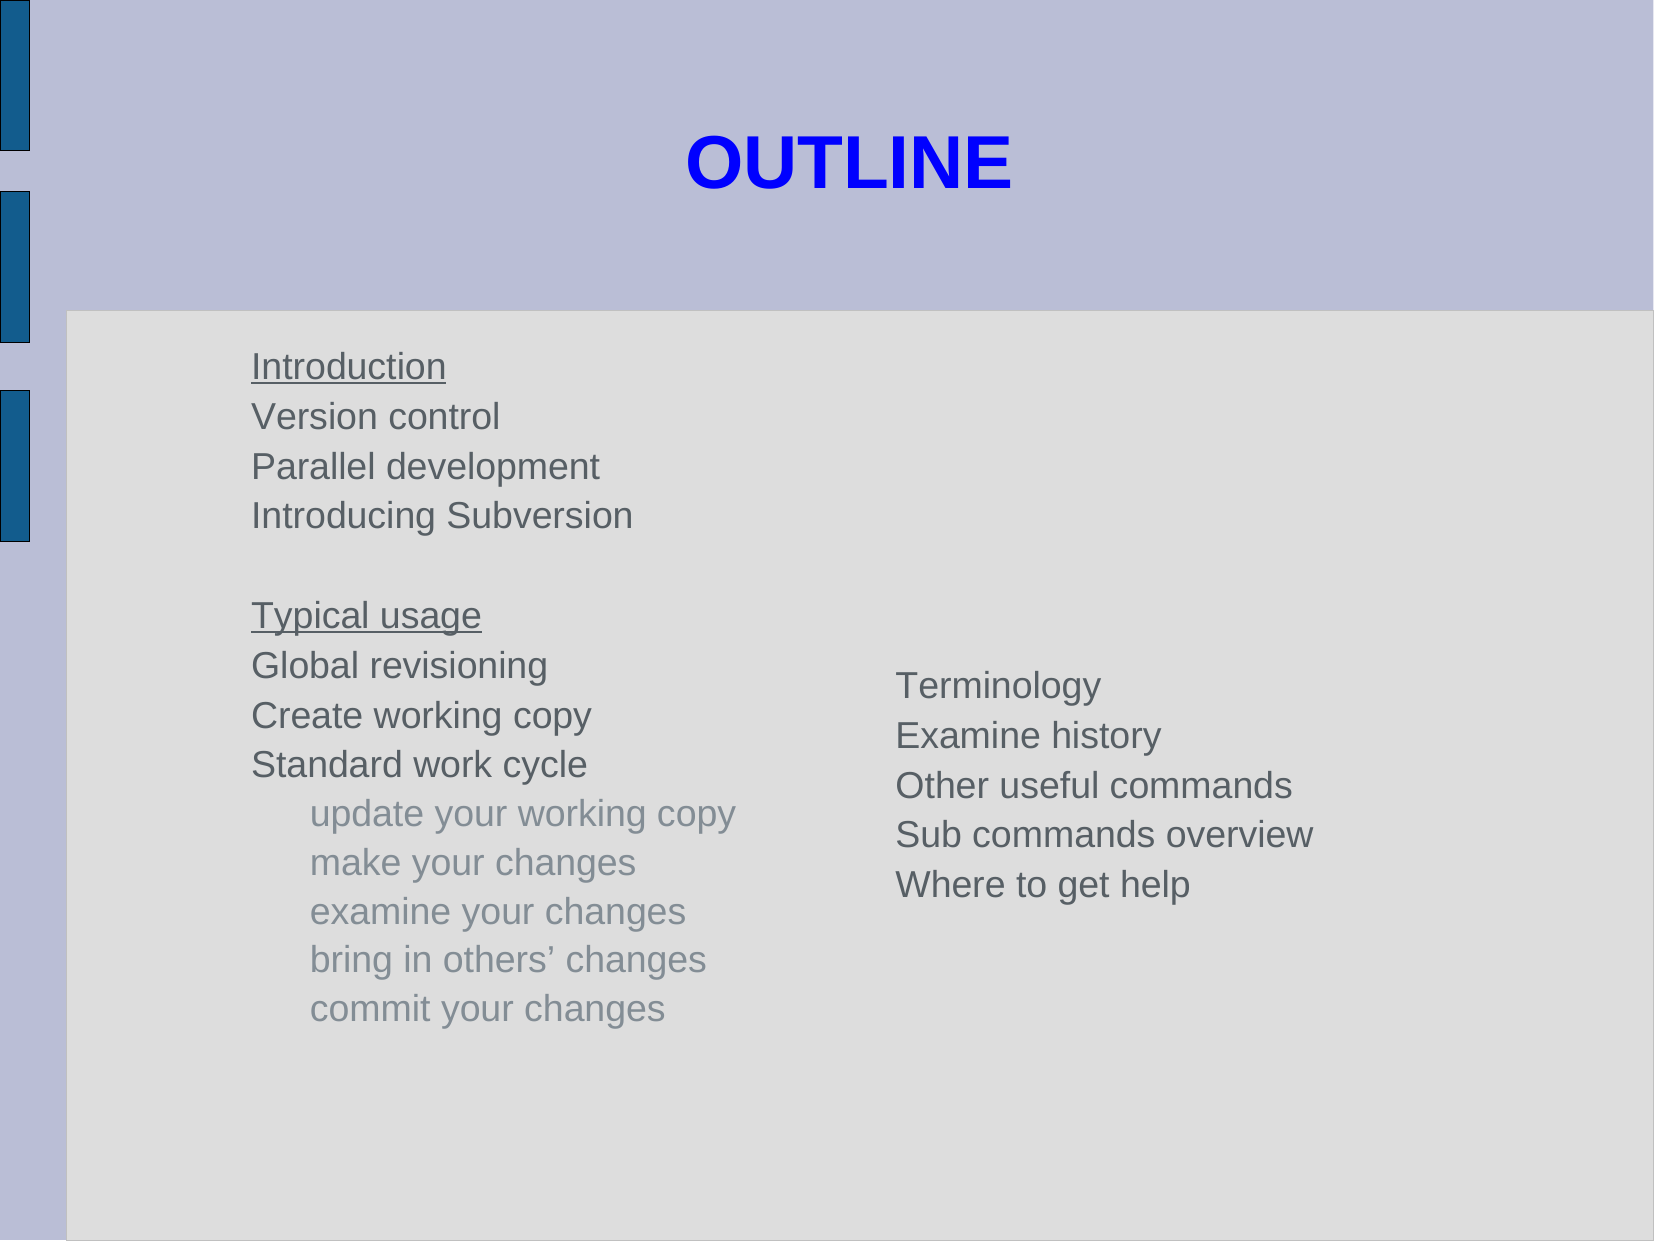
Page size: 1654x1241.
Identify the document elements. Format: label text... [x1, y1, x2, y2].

title OUTLINE [233, 102, 1467, 223]
list Introduction Version control Parallel development Introducing Subversion Typical usage Global revisioning Create working copy Standard work cycle update your working copy make your changes examine your changes bring in others’ changes commit your changes [236, 337, 809, 1146]
list Terminology Examine history Other useful commands Sub commands overview Where to get help [862, 656, 1435, 1028]
